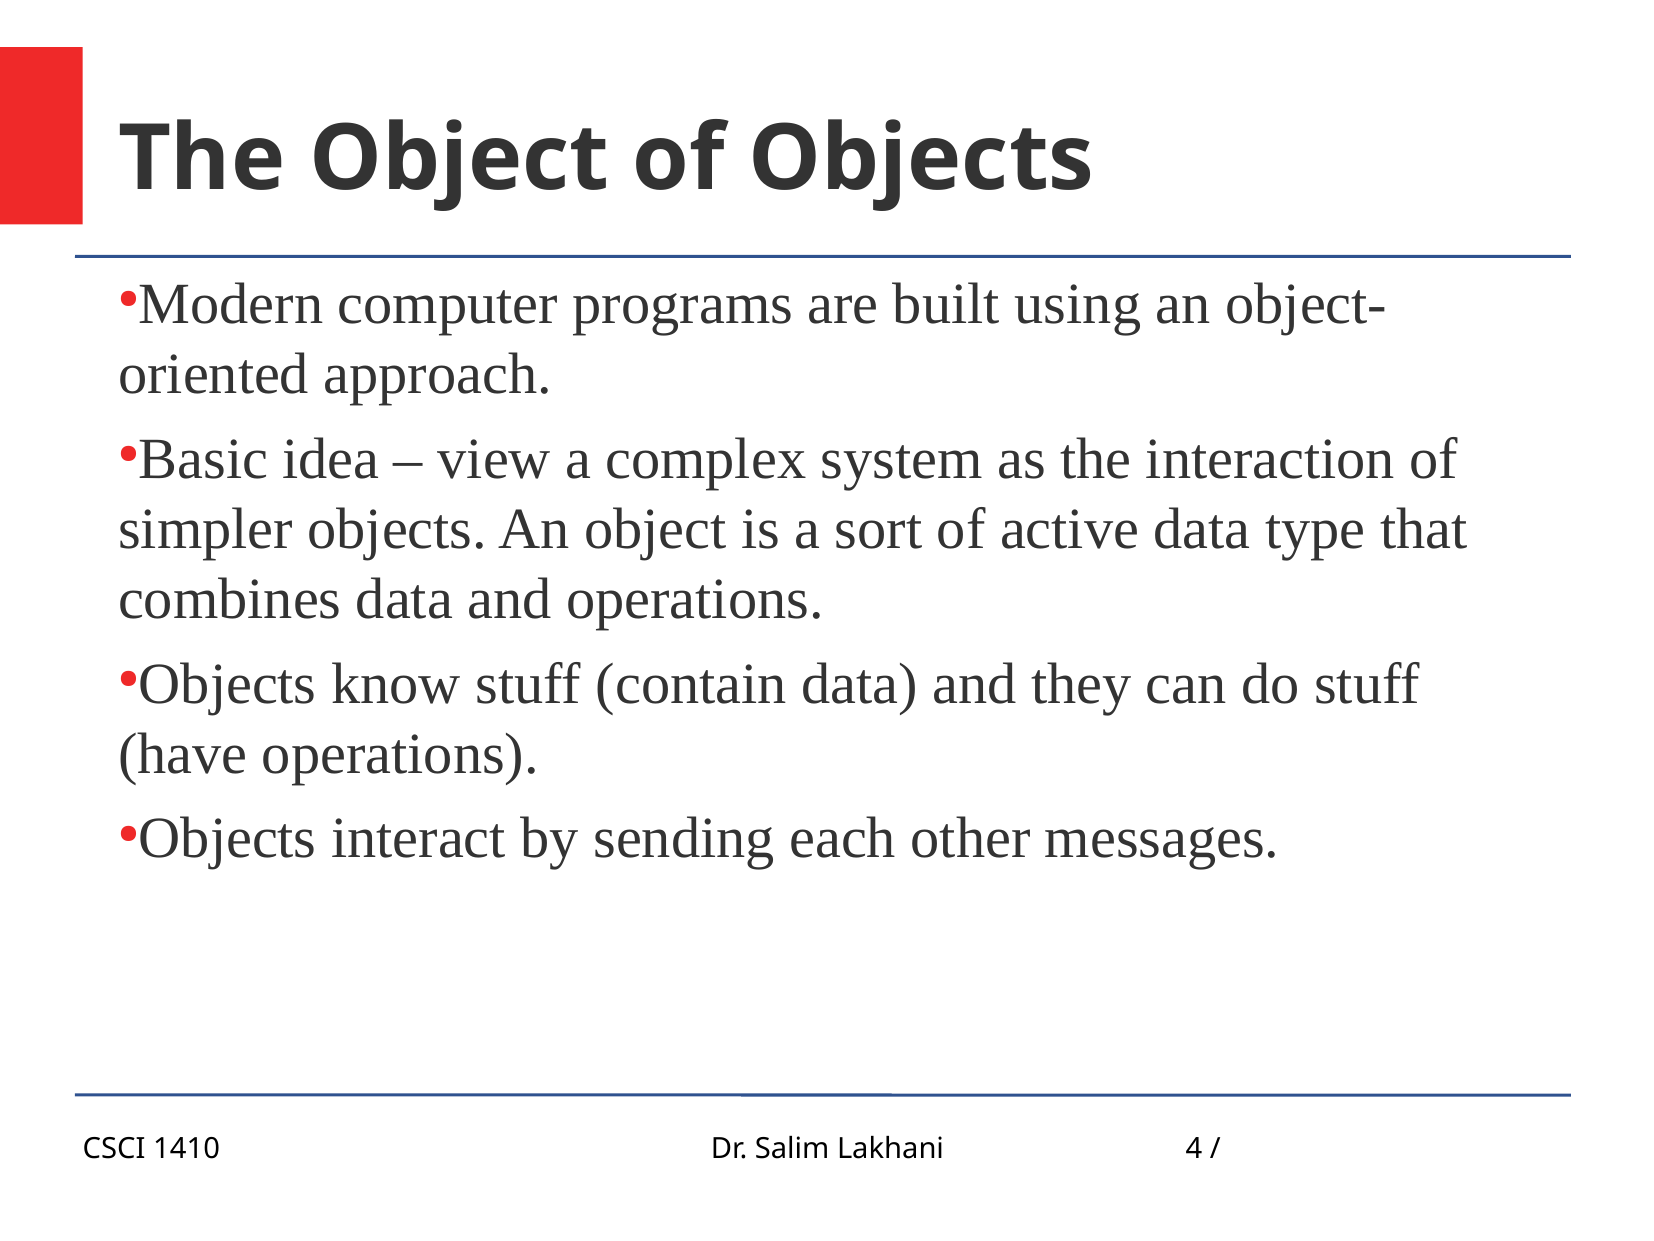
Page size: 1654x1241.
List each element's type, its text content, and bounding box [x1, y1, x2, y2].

title The Object of Objects [118, 49, 1571, 257]
text_box Dr. Salim Lakhani [565, 1129, 1090, 1216]
text_box / [1185, 1129, 1571, 1216]
list Modern computer programs are built using an object-oriented approach. Basic idea – view a complex system as the interaction of simpler objects. An object is a sort of active data type that combines data and operations. Objects know stuff (contain data) and they can do stuff (have operations). Objects interact by sending each other messages. [118, 265, 1536, 1081]
text_box CSCI 1410 [82, 1129, 468, 1216]
